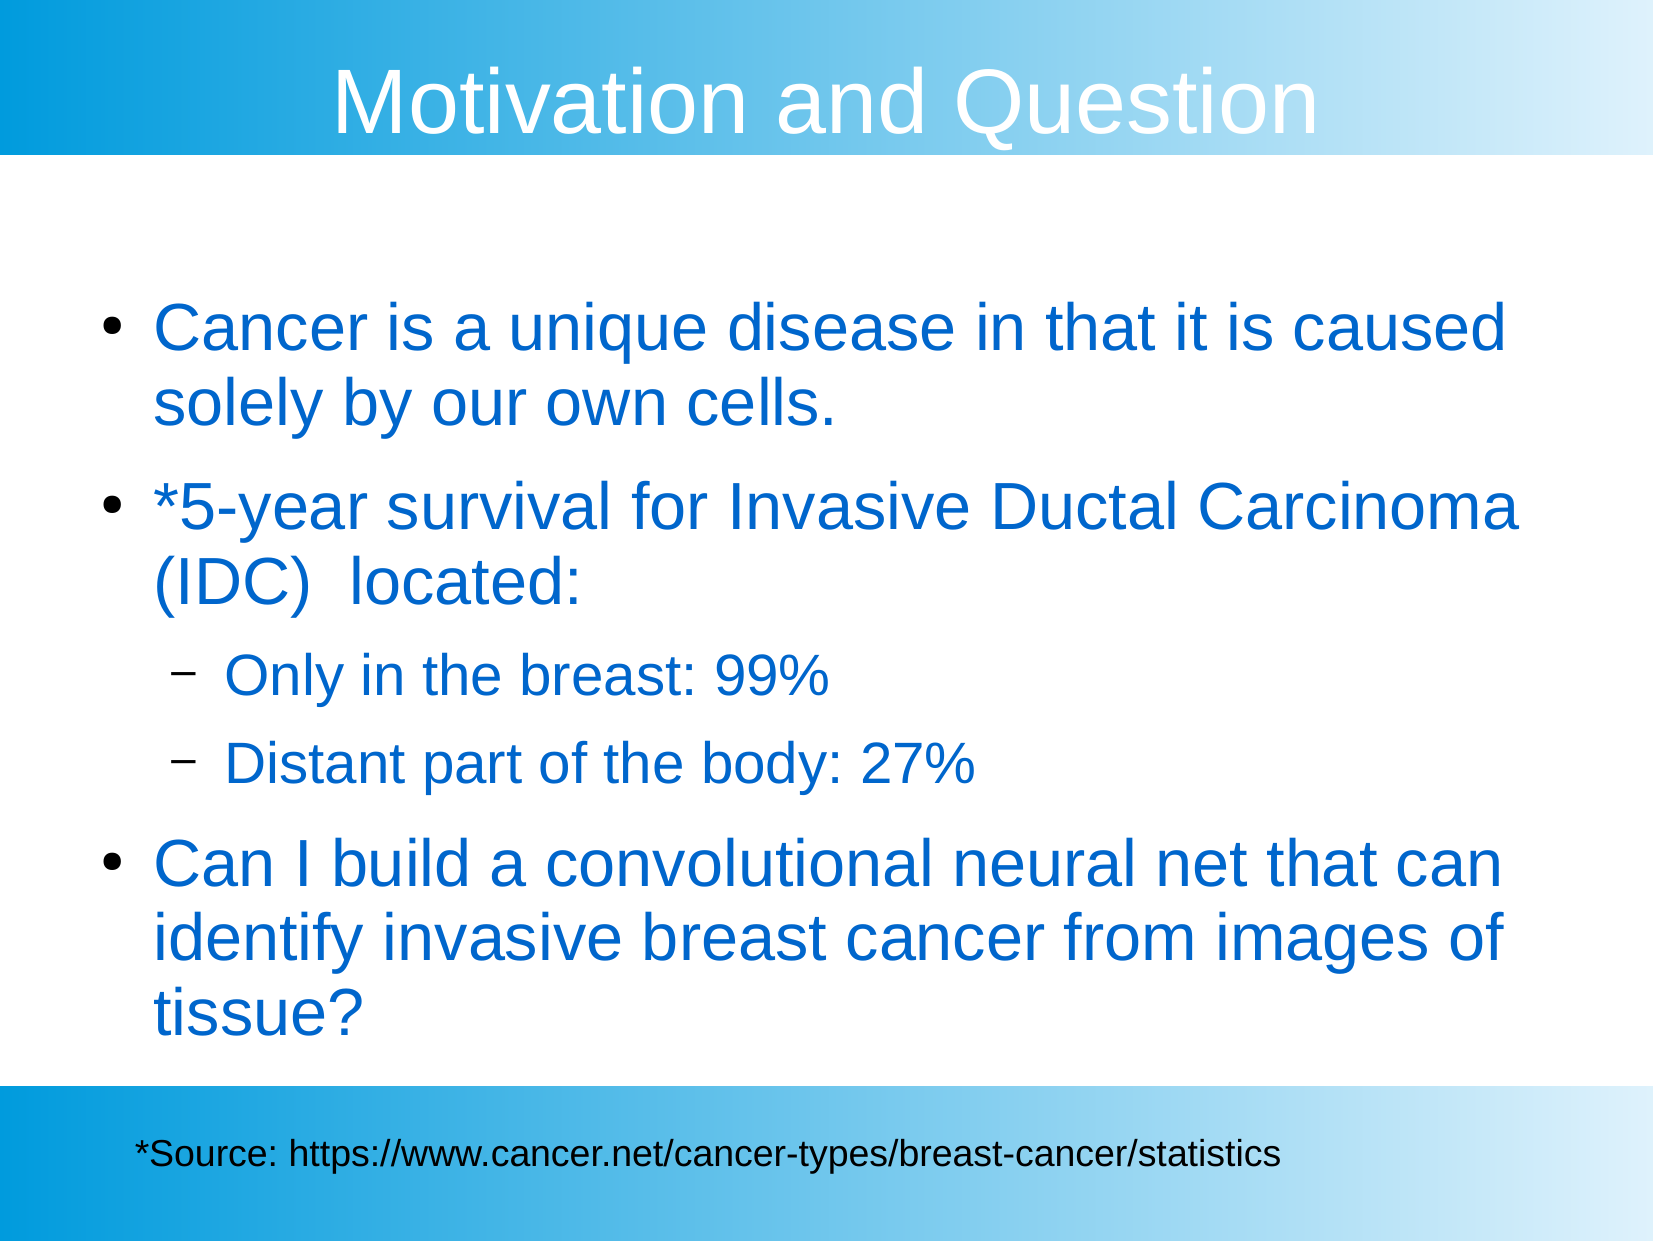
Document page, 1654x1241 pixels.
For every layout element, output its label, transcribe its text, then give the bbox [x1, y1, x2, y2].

title Motivation and Question [82, 49, 1571, 155]
text_box *Source: https://www.cancer.net/cancer-types/breast-cancer/statistics [120, 1125, 1351, 1224]
list Cancer is a unique disease in that it is caused solely by our own cells. *5-year survival for Invasive Ductal Carcinoma (IDC) located: Only in the breast: 99% Distant part of the body: 27% Can I build a convolutional neural net that can identify invasive breast cancer from images of tissue? [82, 290, 1571, 1010]
